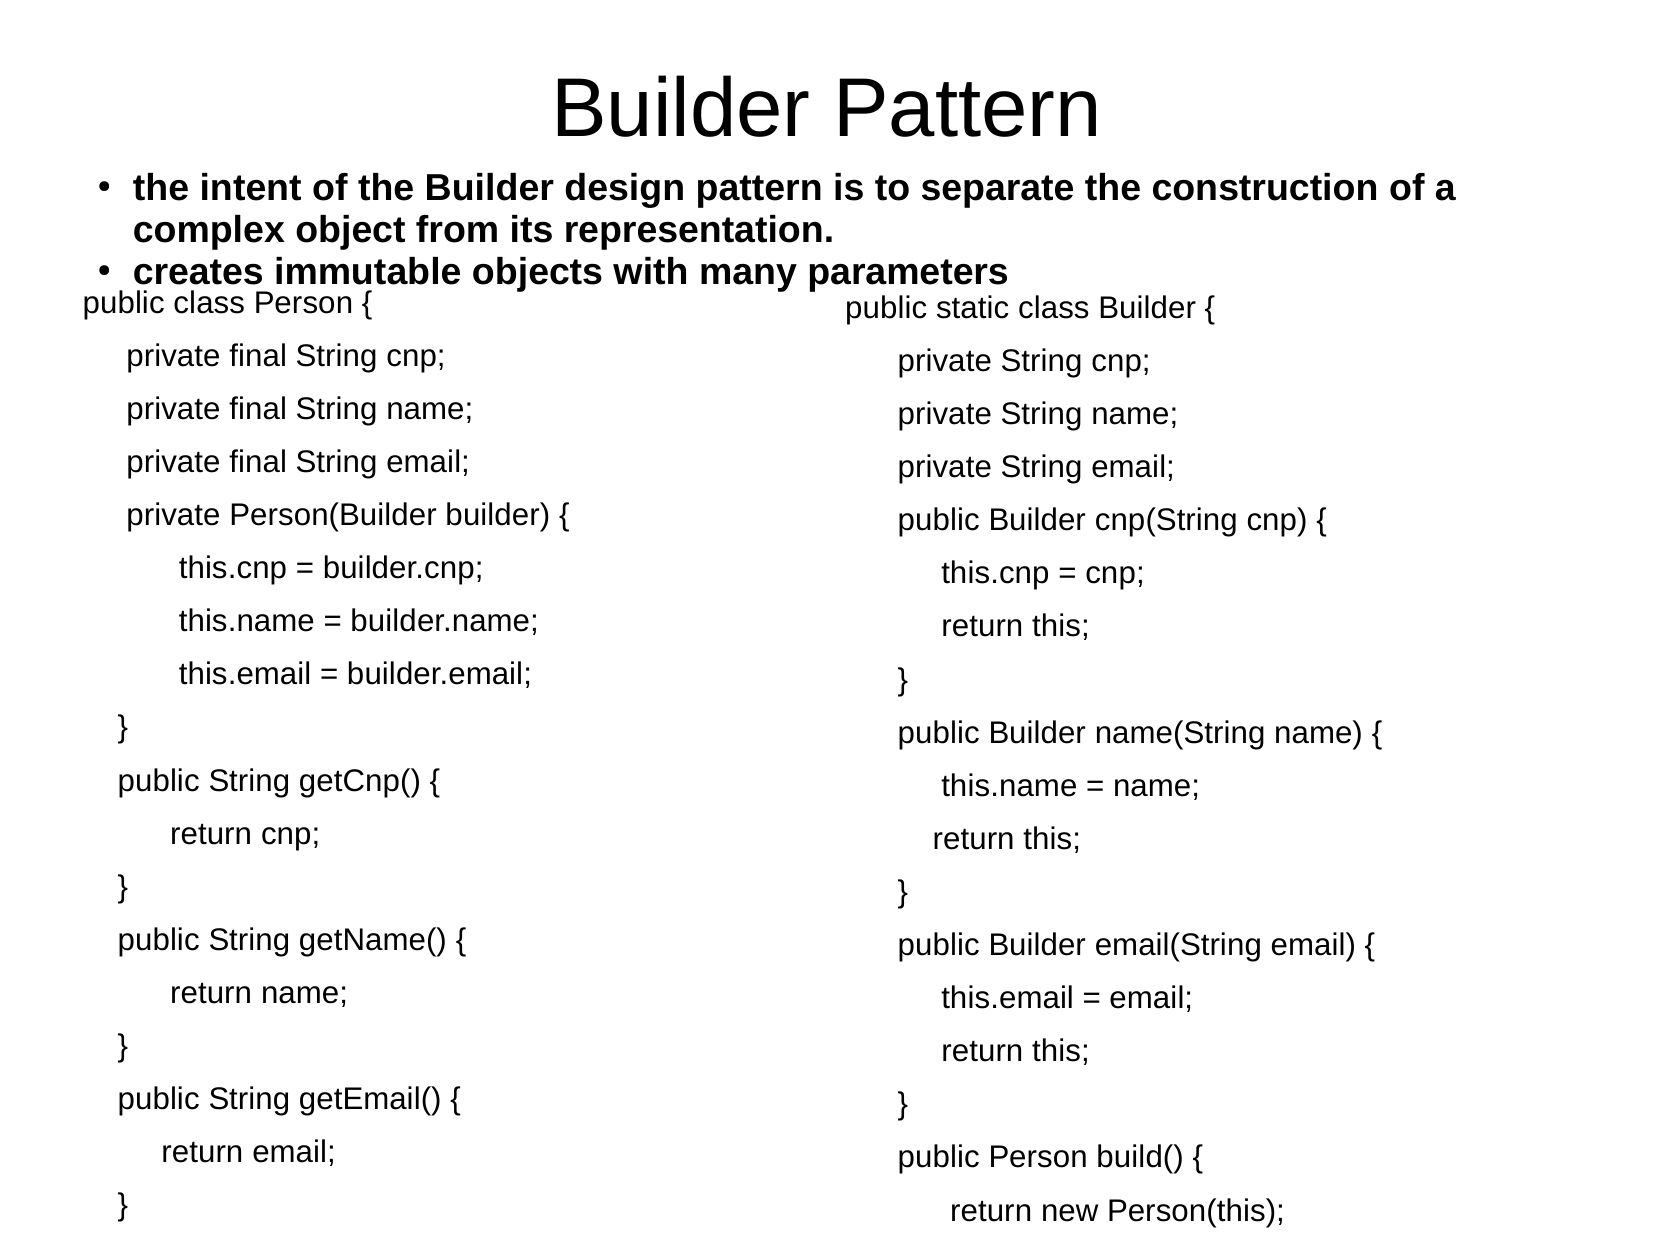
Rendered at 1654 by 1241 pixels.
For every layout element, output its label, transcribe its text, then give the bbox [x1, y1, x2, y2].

text_box the intent of the Builder design pattern is to separate the construction of a complex object from its representation. creates immutable objects with many parameters [82, 159, 1606, 304]
title Builder Pattern [82, 49, 1571, 159]
list public class Person { private final String cnp; private final String name; private final String email; private Person(Builder builder) { this.cnp = builder.cnp; this.name = builder.name; this.email = builder.email; } public String getCnp() { return cnp; } public String getName() { return name; } public String getEmail() { return email; } [82, 304, 809, 1096]
list public static class Builder { private String cnp; private String name; private String email; public Builder cnp(String cnp) { this.cnp = cnp; return this; } public Builder name(String name) { this.name = name; return this; } public Builder email(String email) { this.email = email; return this; } public Person build() { return new Person(this); } } } [845, 304, 1572, 1126]
